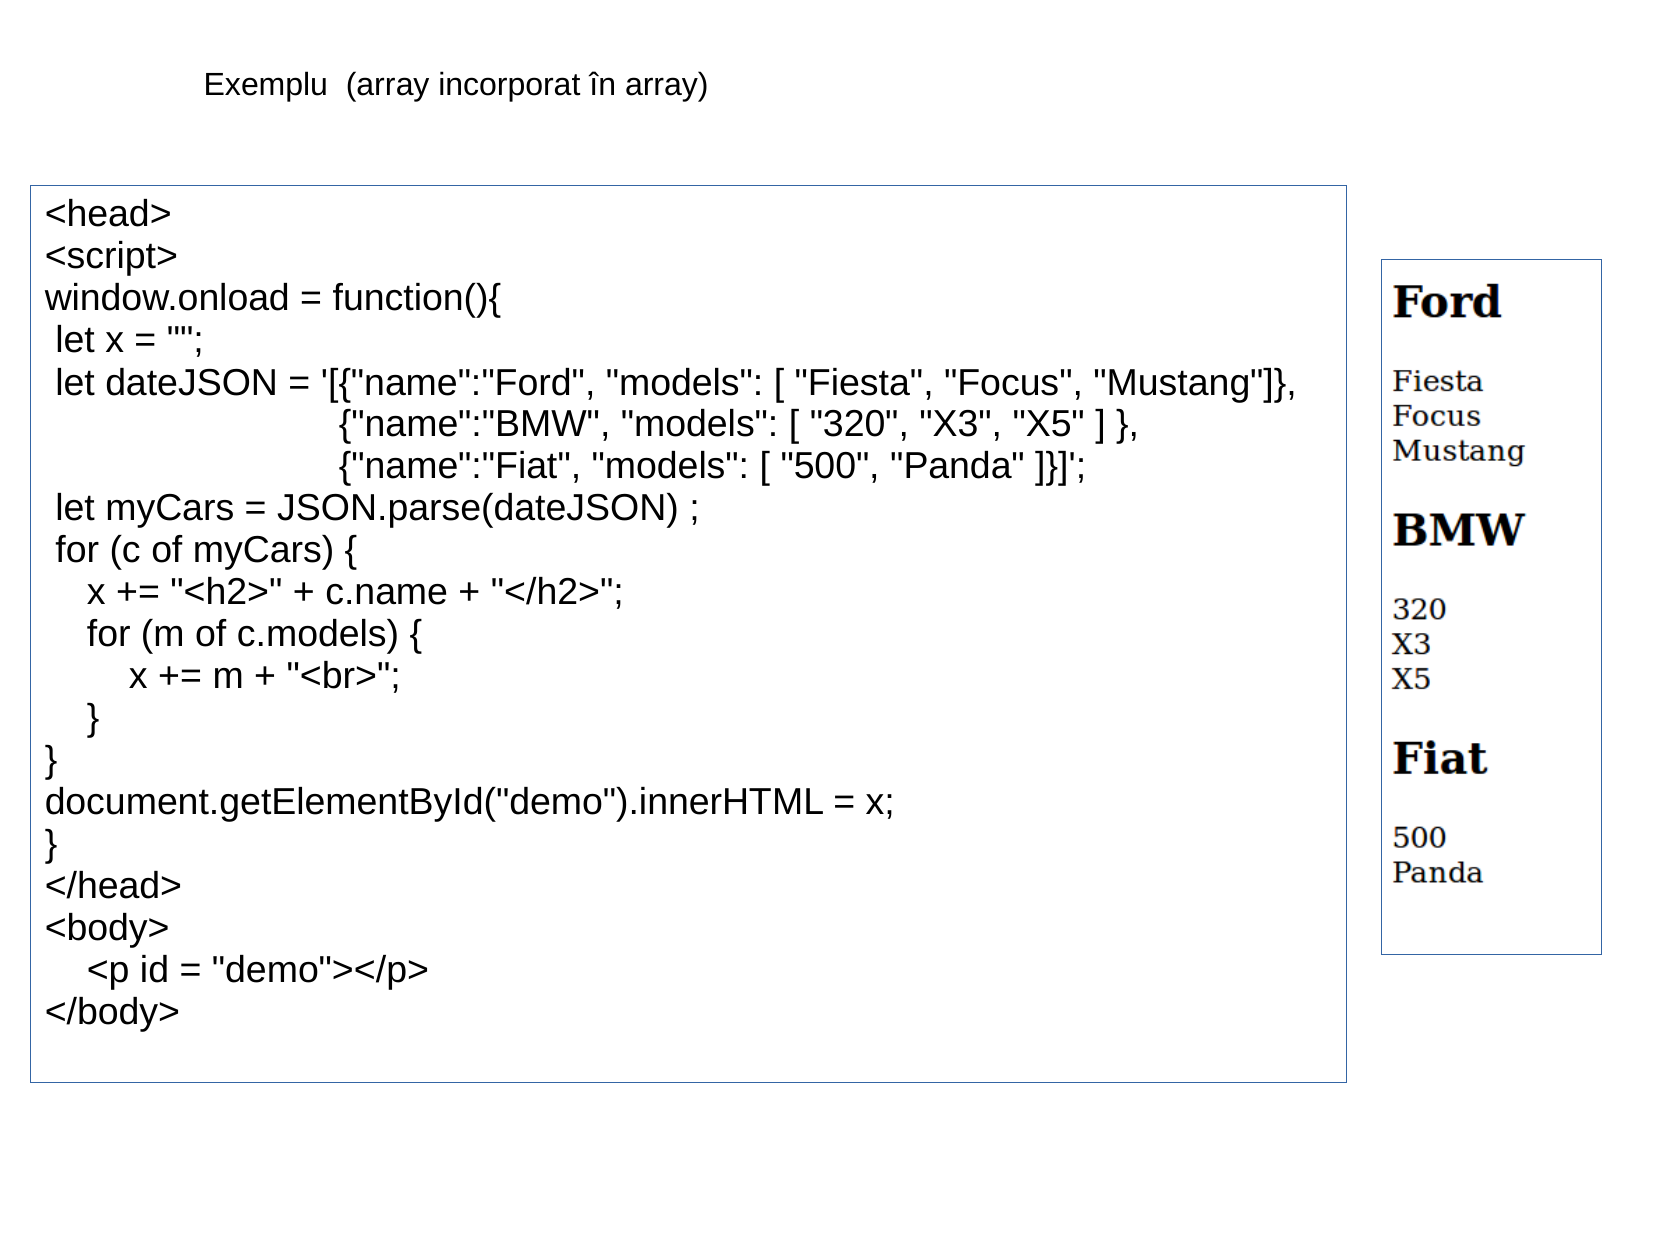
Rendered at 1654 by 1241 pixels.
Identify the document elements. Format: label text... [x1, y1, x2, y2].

text_box Exemplu (array incorporat în array) [188, 58, 1010, 119]
picture [1381, 259, 1602, 955]
text_box <head> <script> window.onload = function(){ let x = ""; let dateJSON = '[{"name":"Ford", "models": [ "Fiesta", "Focus", "Mustang"]}, {"name":"BMW", "models": [ "320", "X3", "X5" ] }, {"name":"Fiat", "models": [ "500", "Panda" ]}]'; let myCars = JSON.parse(dateJSON) ; for (c of myCars) { x += "<h2>" + c.name + "</h2>"; for (m of c.models) { x += m + "<br>"; } } document.getElementById("demo").innerHTML = x; } </head> <body> <p id = "demo"></p> </body> [30, 185, 1347, 1083]
